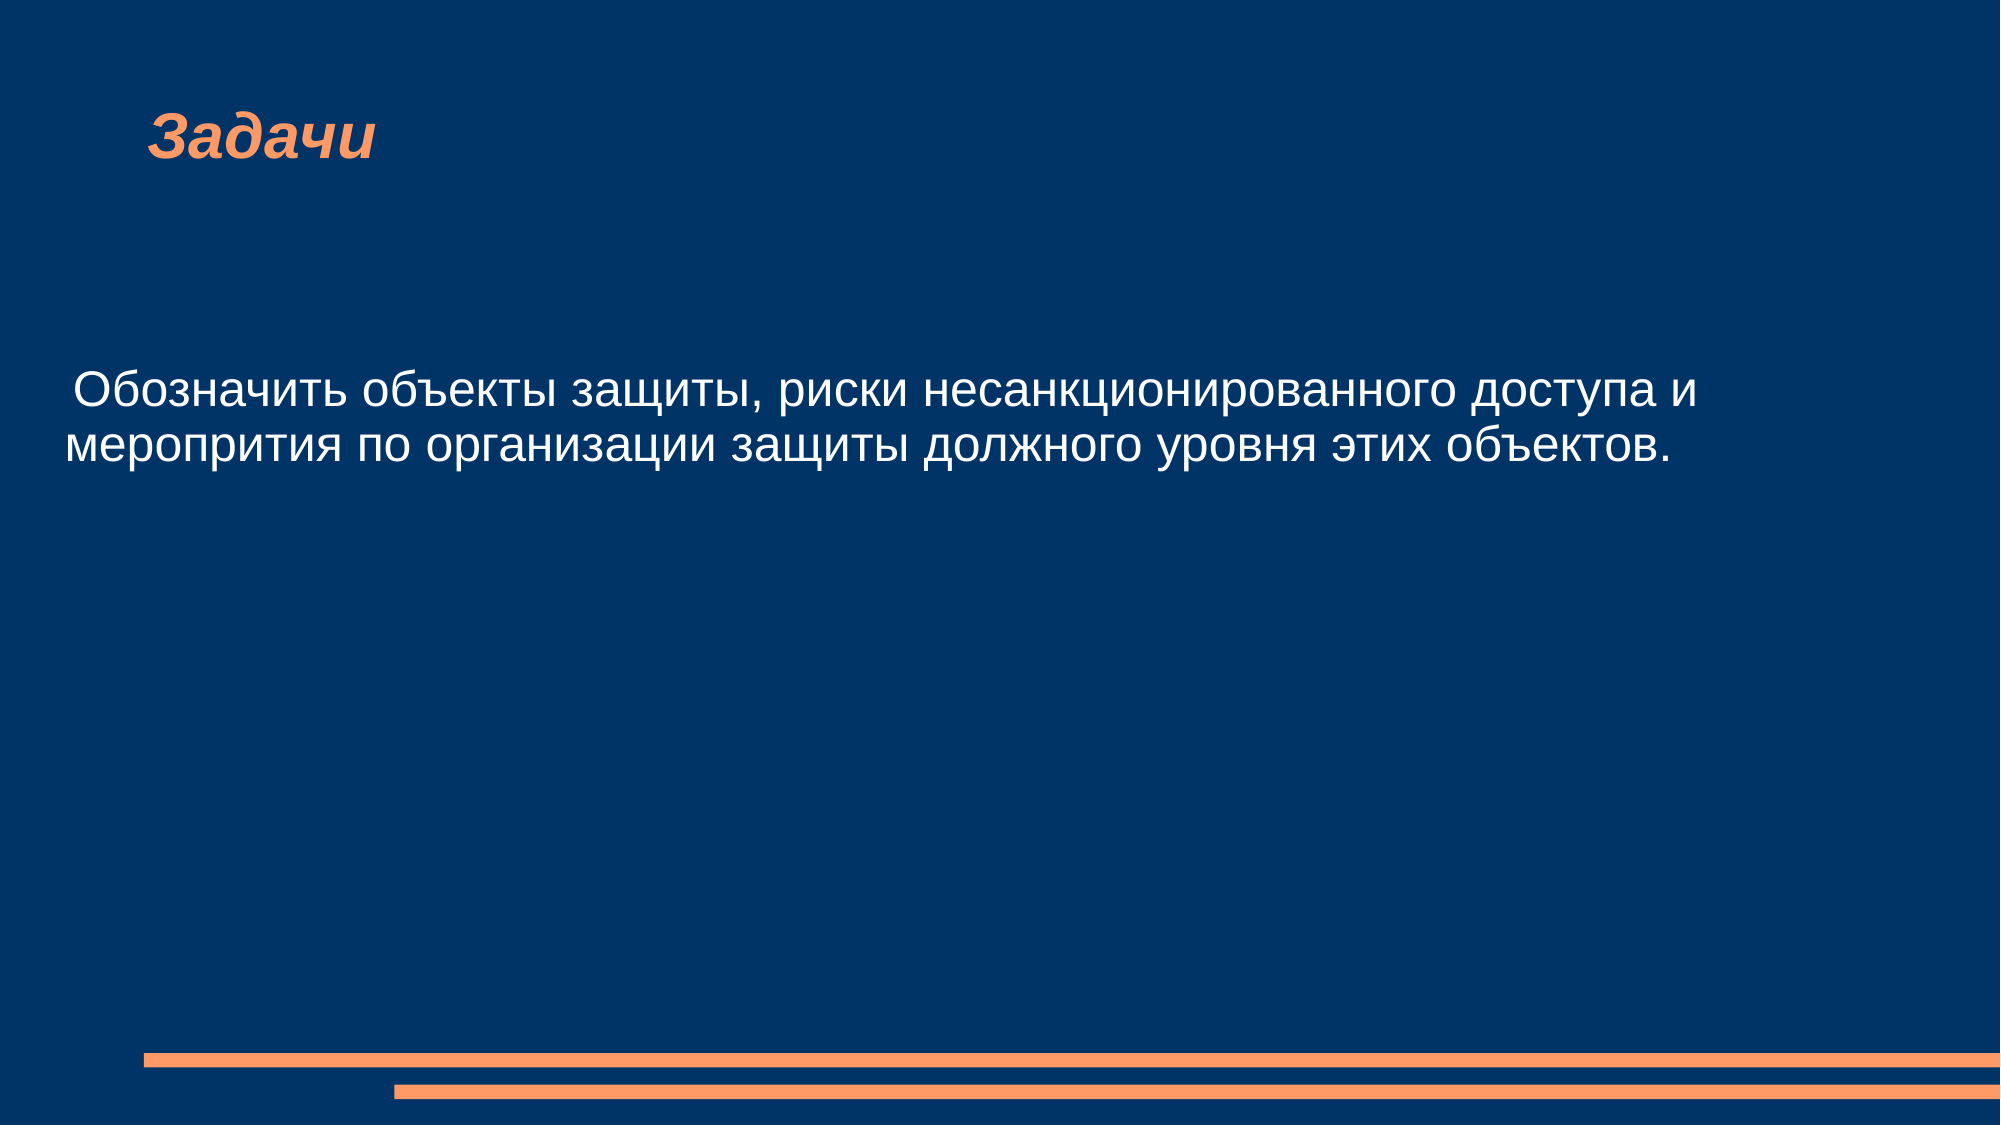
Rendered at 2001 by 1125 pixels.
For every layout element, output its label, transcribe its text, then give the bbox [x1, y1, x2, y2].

text_box Обозначить объекты защиты, риски несанкционированного доступа и меропрития по организации защиты должного уровня этих объектов. [14, 353, 1986, 772]
title Задачи [146, 41, 1856, 230]
